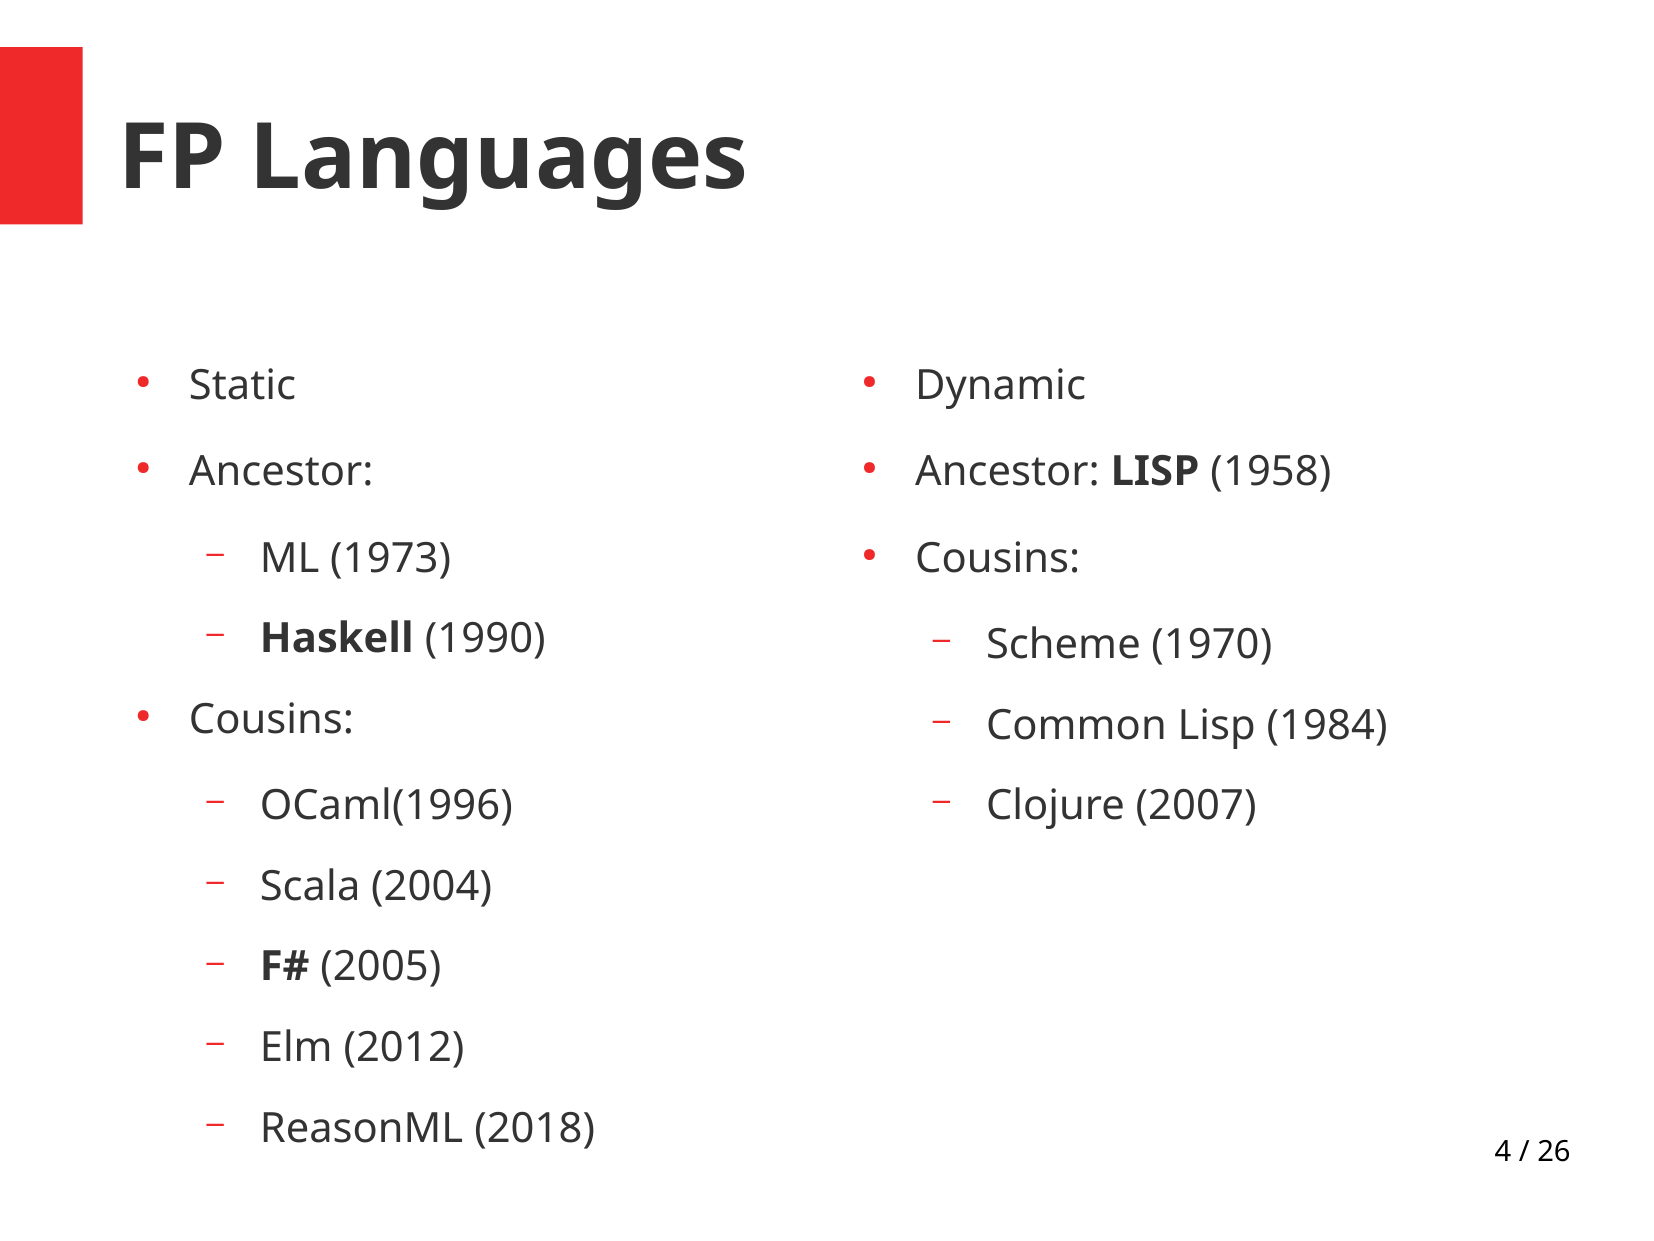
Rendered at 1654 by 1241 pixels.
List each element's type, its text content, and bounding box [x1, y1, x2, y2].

list Dynamic Ancestor: LISP (1958) Cousins: Scheme (1970) Common Lisp (1984) Clojure (2007) [844, 354, 1536, 1074]
list Static Ancestor: ML (1973) Haskell (1990) Cousins: OCaml(1996) Scala (2004) F# (2005) Elm (2012) ReasonML (2018) [118, 354, 810, 1074]
title FP Languages [118, 49, 1571, 257]
